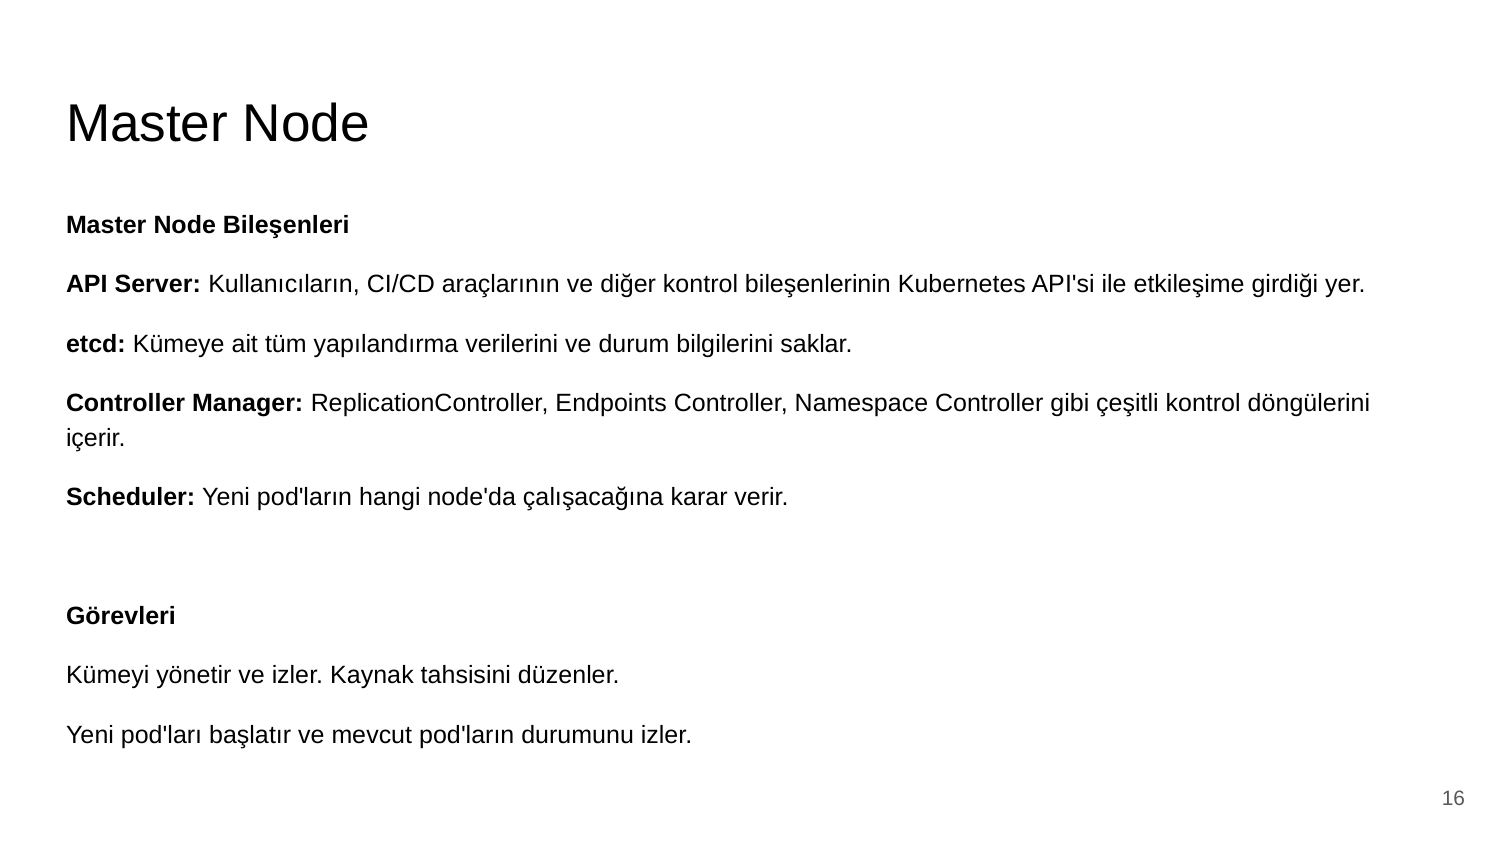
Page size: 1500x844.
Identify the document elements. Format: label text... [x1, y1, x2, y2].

list Master Node Bileşenleri API Server: Kullanıcıların, CI/CD araçlarının ve diğer kontrol bileşenlerinin Kubernetes API'si ile etkileşime girdiği yer. etcd: Kümeye ait tüm yapılandırma verilerini ve durum bilgilerini saklar. Controller Manager: ReplicationController, Endpoints Controller, Namespace Controller gibi çeşitli kontrol döngülerini içerir. Scheduler: Yeni pod'ların hangi node'da çalışacağına karar verir. Görevleri Kümeyi yönetir ve izler. Kaynak tahsisini düzenler. Yeni pod'ları başlatır ve mevcut pod'ların durumunu izler. [51, 189, 1449, 750]
title Master Node [51, 72, 1449, 167]
slide_number <number> [1389, 764, 1480, 830]
